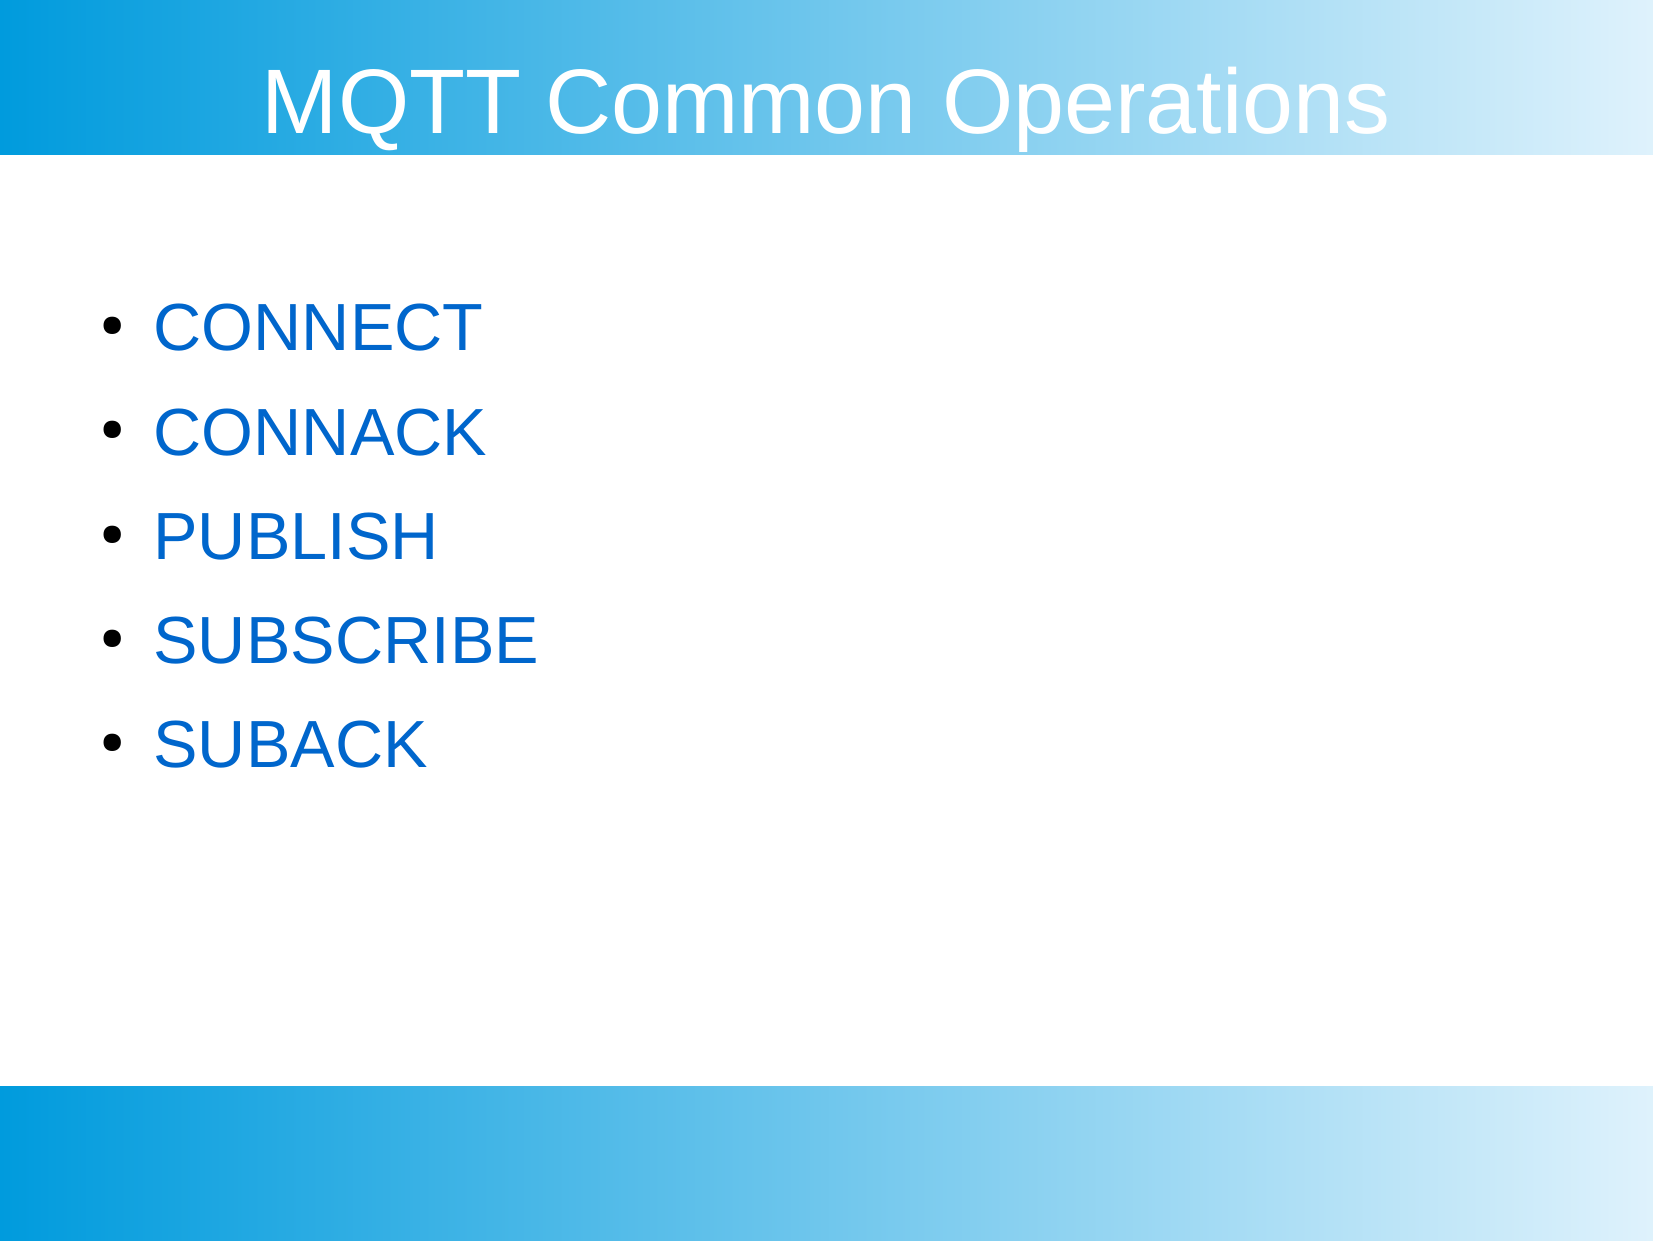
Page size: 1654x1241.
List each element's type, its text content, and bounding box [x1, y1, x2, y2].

title MQTT Common Operations [82, 49, 1571, 155]
list CONNECT CONNACK PUBLISH SUBSCRIBE SUBACK [82, 290, 1571, 1010]
